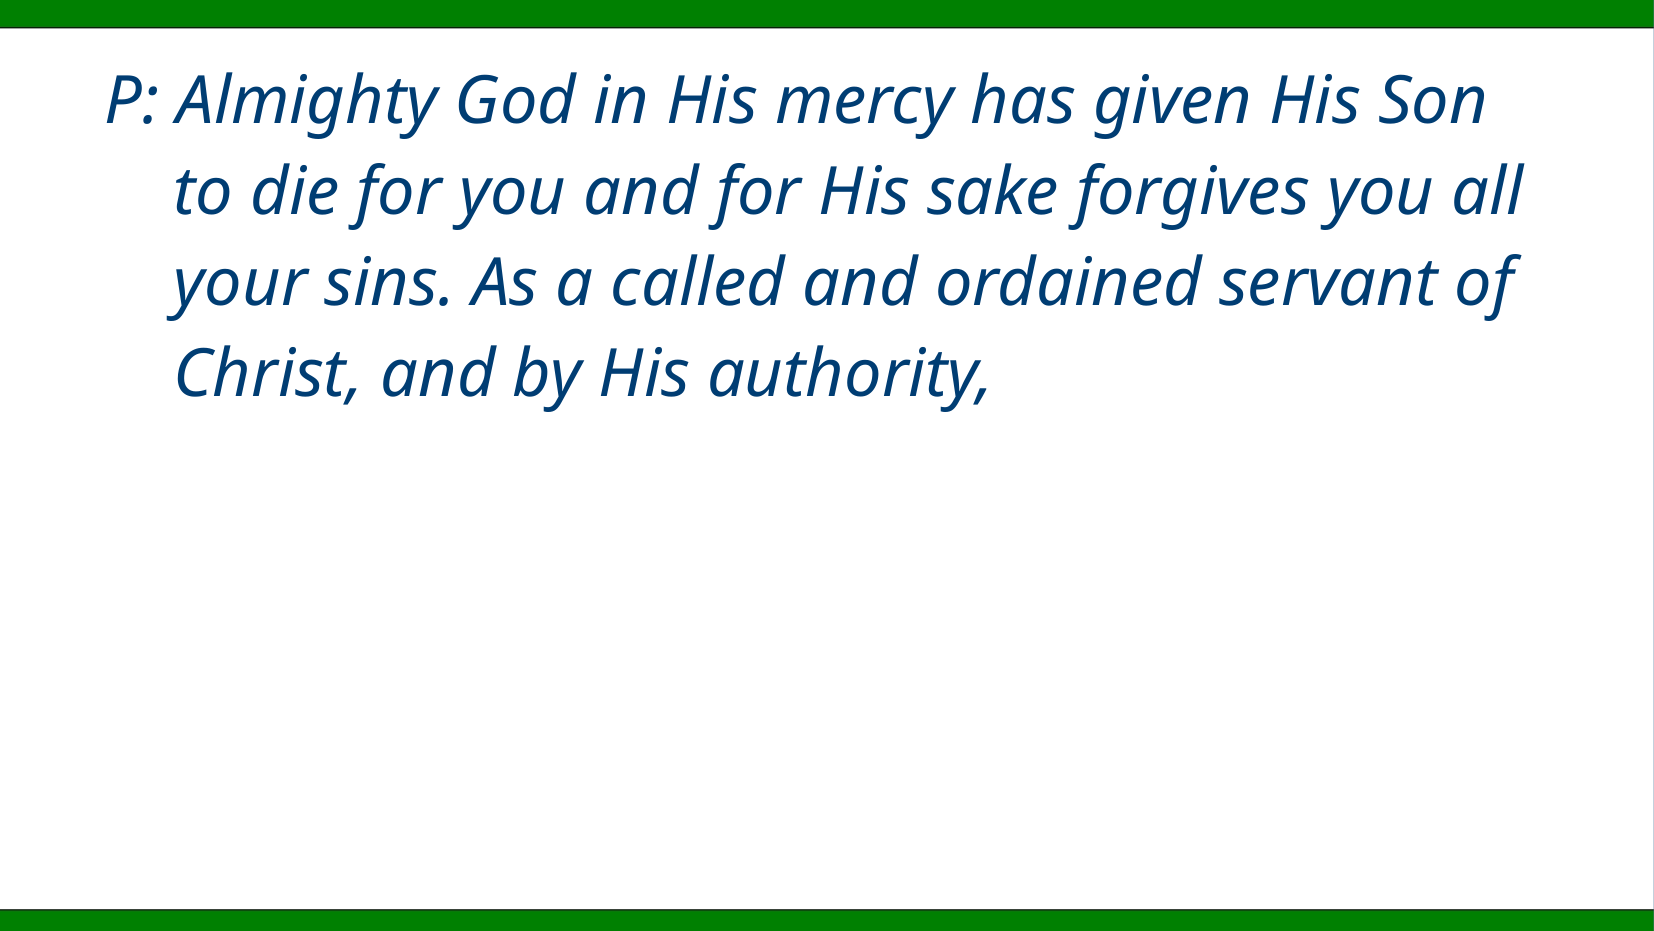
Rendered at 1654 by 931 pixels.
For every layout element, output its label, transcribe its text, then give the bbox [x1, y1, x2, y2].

picture [0, 0, 1654, 931]
text_box P: Almighty God in His mercy has given His Son to die for you and for His sake forgives you all your sins. As a called and ordained servant of Christ, and by His authority, [90, 45, 1576, 472]
